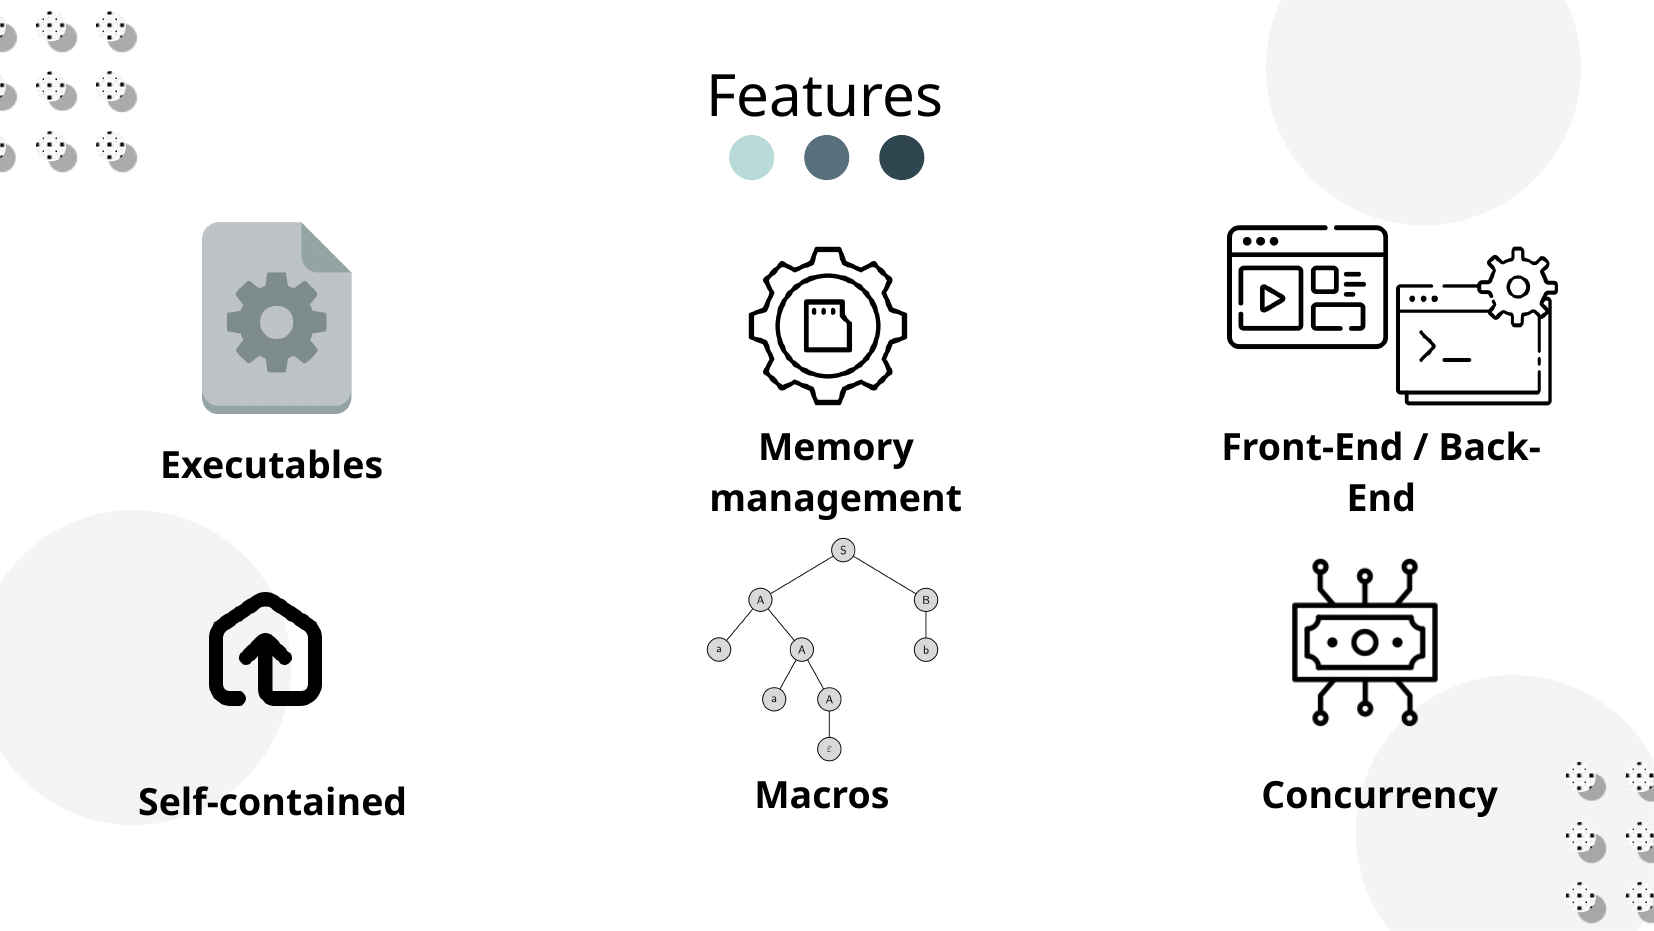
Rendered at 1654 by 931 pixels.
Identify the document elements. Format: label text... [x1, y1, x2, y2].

text_box Front-End / Back-End [1197, 413, 1565, 516]
picture [95, 71, 126, 102]
picture [1227, 206, 1567, 415]
picture [0, 14, 6, 39]
picture [1625, 882, 1654, 913]
picture [35, 11, 67, 42]
text_box [879, 135, 925, 181]
picture [1565, 761, 1596, 792]
text_box [729, 135, 775, 181]
picture [1565, 882, 1596, 913]
picture [1625, 822, 1654, 853]
text_box Macros [717, 768, 928, 827]
picture [95, 11, 126, 42]
picture [96, 131, 127, 162]
picture [1565, 822, 1596, 853]
text_box Executables [118, 430, 426, 533]
picture [177, 560, 353, 737]
picture [1253, 531, 1477, 754]
picture [700, 531, 945, 768]
text_box Concurrency [1224, 760, 1536, 827]
picture [36, 131, 67, 162]
picture [1625, 762, 1654, 793]
picture [0, 134, 7, 159]
text_box Self-contained [102, 767, 443, 827]
text_box Memory management [649, 413, 1023, 559]
text_box Features [419, 46, 1230, 132]
picture [177, 214, 376, 414]
picture [739, 237, 916, 414]
picture [0, 74, 6, 99]
text_box [804, 135, 850, 181]
picture [36, 71, 66, 102]
